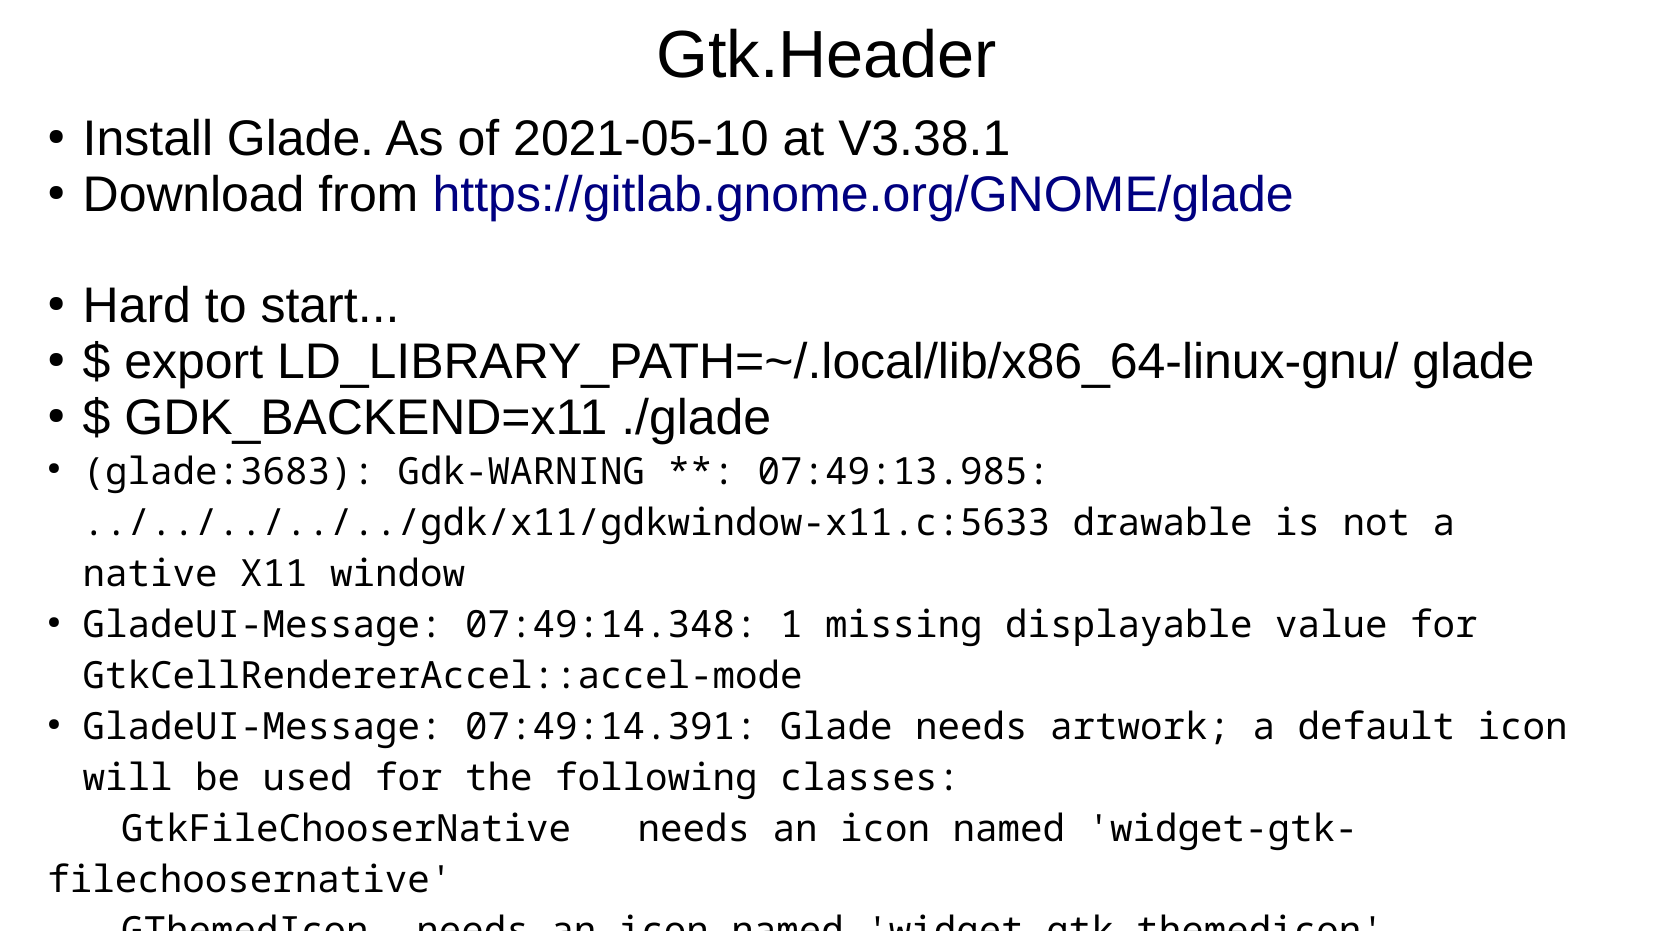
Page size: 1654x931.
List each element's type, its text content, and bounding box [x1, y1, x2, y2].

title Gtk.Header [82, 16, 1571, 92]
subtitle Install Glade. As of 2021-05-10 at V3.38.1 Download from https://gitlab.gnome.org/GNOME/glade Hard to start... $ export LD_LIBRARY_PATH=~/.local/lib/x86_64-linux-gnu/ glade $ GDK_BACKEND=x11 ./glade (glade:3683): Gdk-WARNING **: 07:49:13.985: ../../../../../gdk/x11/gdkwindow-x11.c:5633 drawable is not a native X11 window GladeUI-Message: 07:49:14.348: 1 missing displayable value for GtkCellRendererAccel::accel-mode GladeUI-Message: 07:49:14.391: Glade needs artwork; a default icon will be used for the following classes: GtkFileChooserNative needs an icon named 'widget-gtk-filechoosernative' GThemedIcon needs an icon named 'widget-gtk-themedicon' GladeInstantiableGtkBin needs an icon named 'widget-gtk-bin' GFileIcon needs an icon named 'widget-gtk-fileicon' GtkApplicationWindow needs an icon named 'widget-gtk-applicationwindow' [47, 110, 1607, 898]
